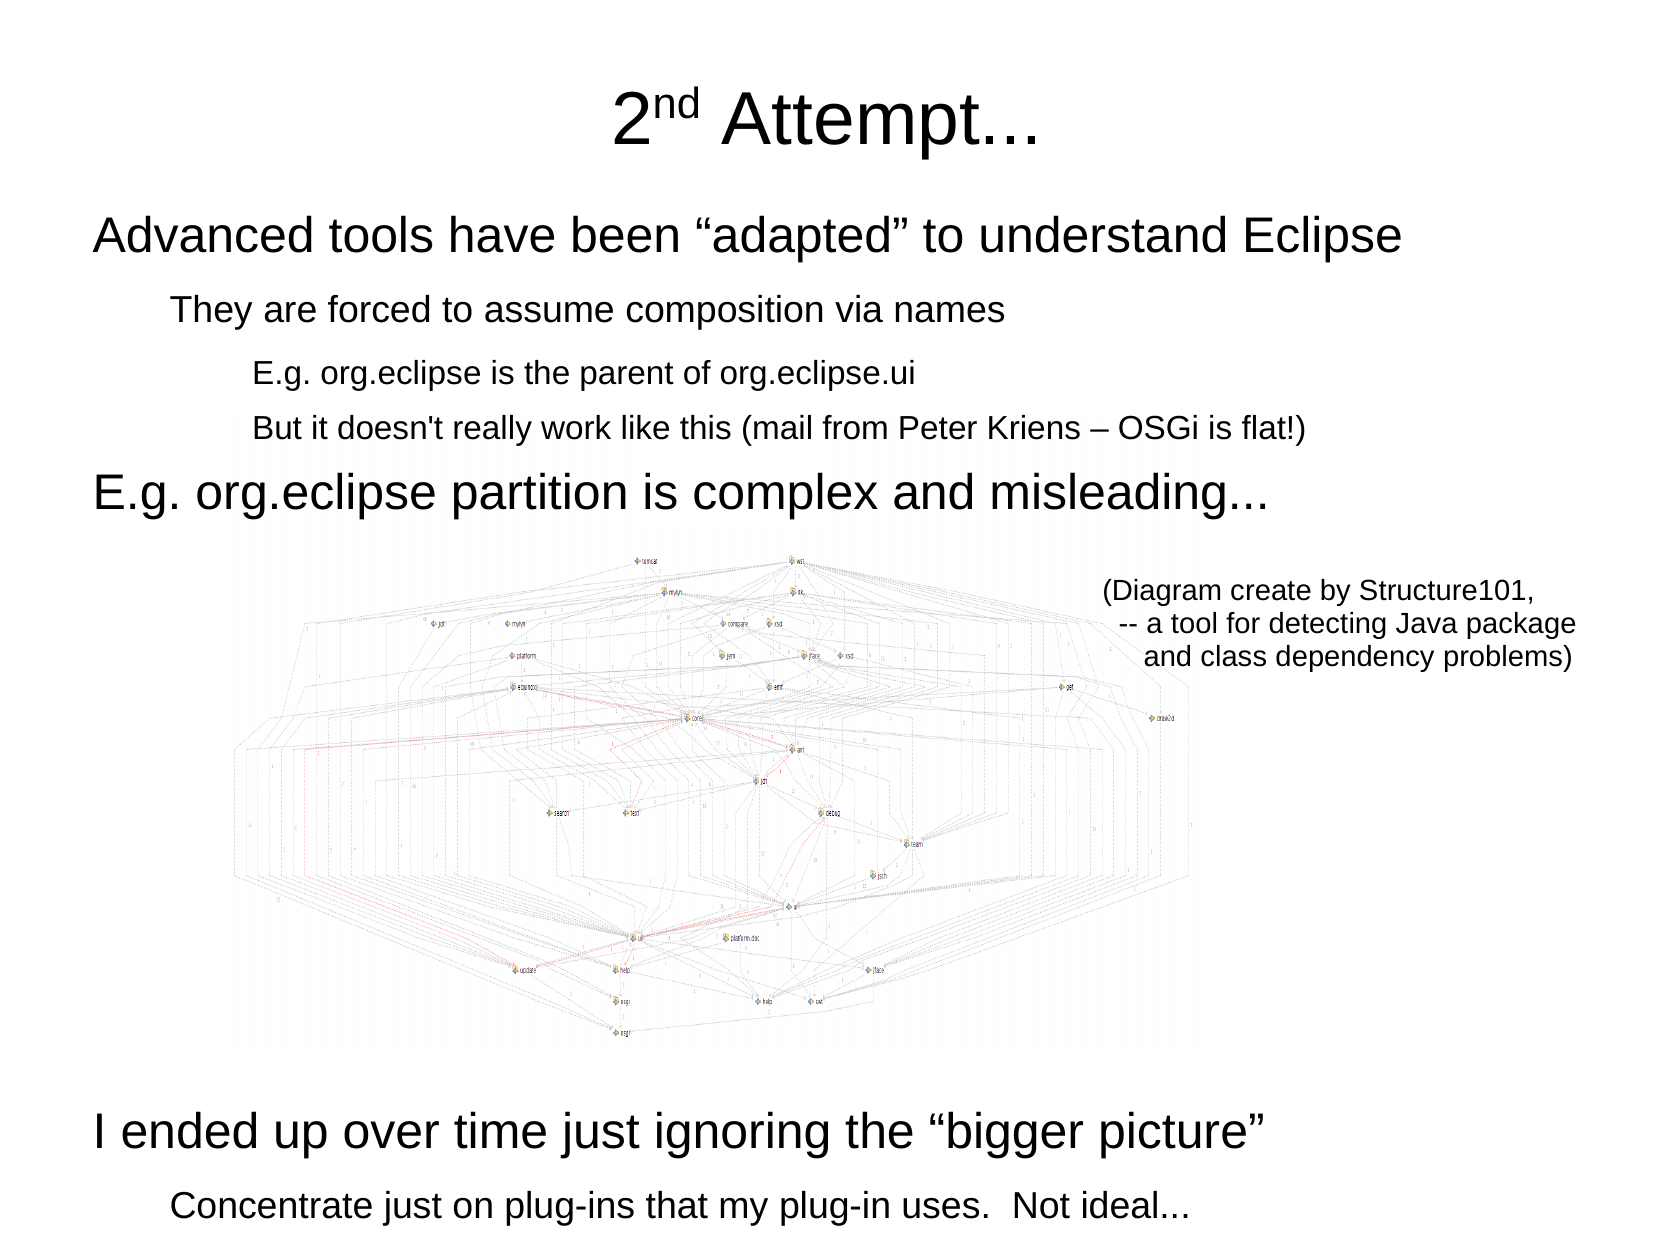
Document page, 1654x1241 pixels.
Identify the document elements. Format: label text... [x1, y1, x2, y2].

list Advanced tools have been “adapted” to understand Eclipse They are forced to assume composition via names E.g. org.eclipse is the parent of org.eclipse.ui But it doesn't really work like this (mail from Peter Kriens – OSGi is flat!) E.g. org.eclipse partition is complex and misleading... I ended up over time just ignoring the “bigger picture” Concentrate just on plug-ins that my plug-in uses. Not ideal... [75, 207, 1564, 1228]
title 2nd Attempt... [82, 49, 1571, 188]
text_box (Diagram create by Structure101, -- a tool for detecting Java package and class dependency problems) [1087, 566, 1600, 680]
